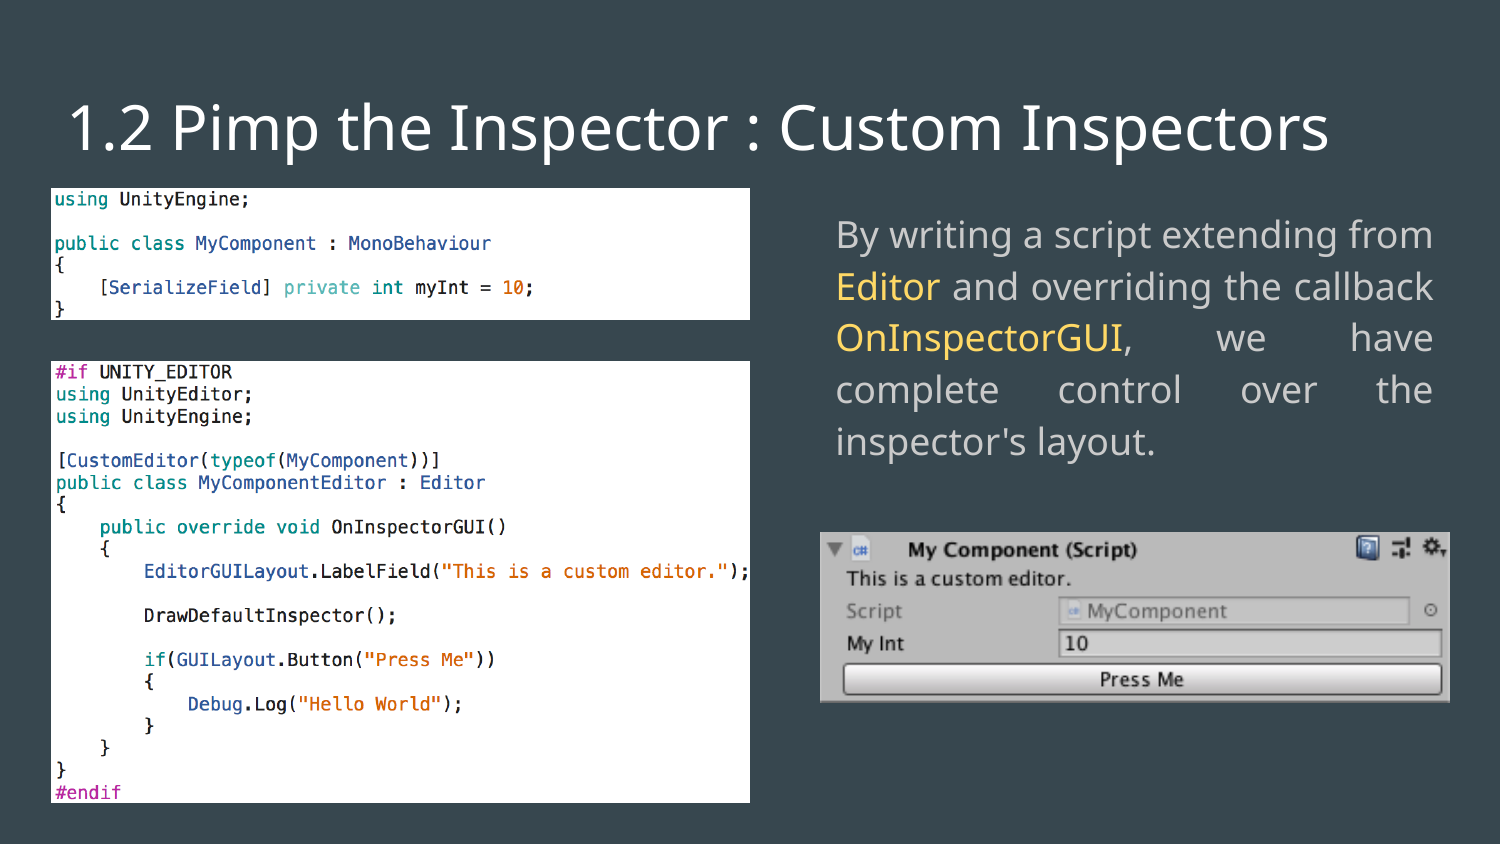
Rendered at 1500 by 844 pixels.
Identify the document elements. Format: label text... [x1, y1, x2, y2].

title 1.2 Pimp the Inspector : Custom Inspectors [51, 72, 1449, 167]
picture [820, 532, 1450, 703]
picture [51, 361, 750, 803]
text_box By writing a script extending from Editor and overriding the callback OnInspectorGUI, we have complete control over the inspector's layout. [820, 189, 1450, 422]
picture [51, 188, 750, 320]
